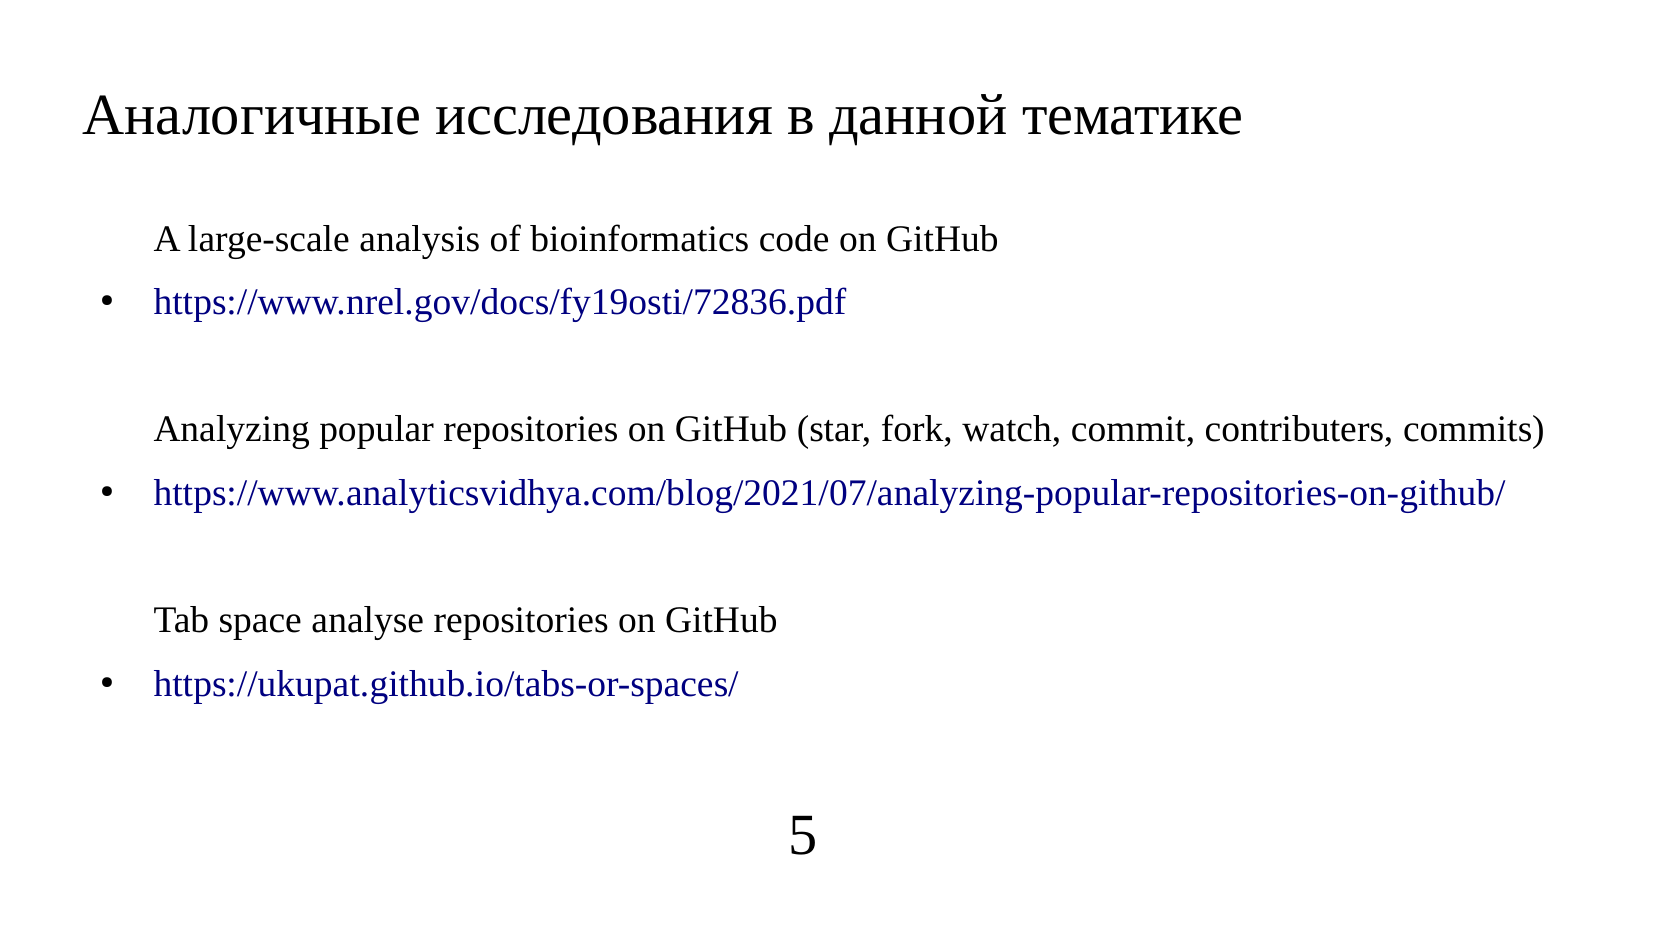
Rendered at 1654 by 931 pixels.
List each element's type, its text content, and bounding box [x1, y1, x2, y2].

title <number> [59, 757, 1548, 913]
list A large-scale analysis of bioinformatics code on GitHub https://www.nrel.gov/docs/fy19osti/72836.pdf Analyzing popular repositories on GitHub (star, fork, watch, commit, contributers, commits) https://www.analyticsvidhya.com/blog/2021/07/analyzing-popular-repositories-on-github/ Tab space analyse repositories on GitHub https://ukupat.github.io/tabs-or-spaces/ [82, 217, 1571, 758]
title Аналогичные исследования в данной тематике [82, 37, 1571, 193]
